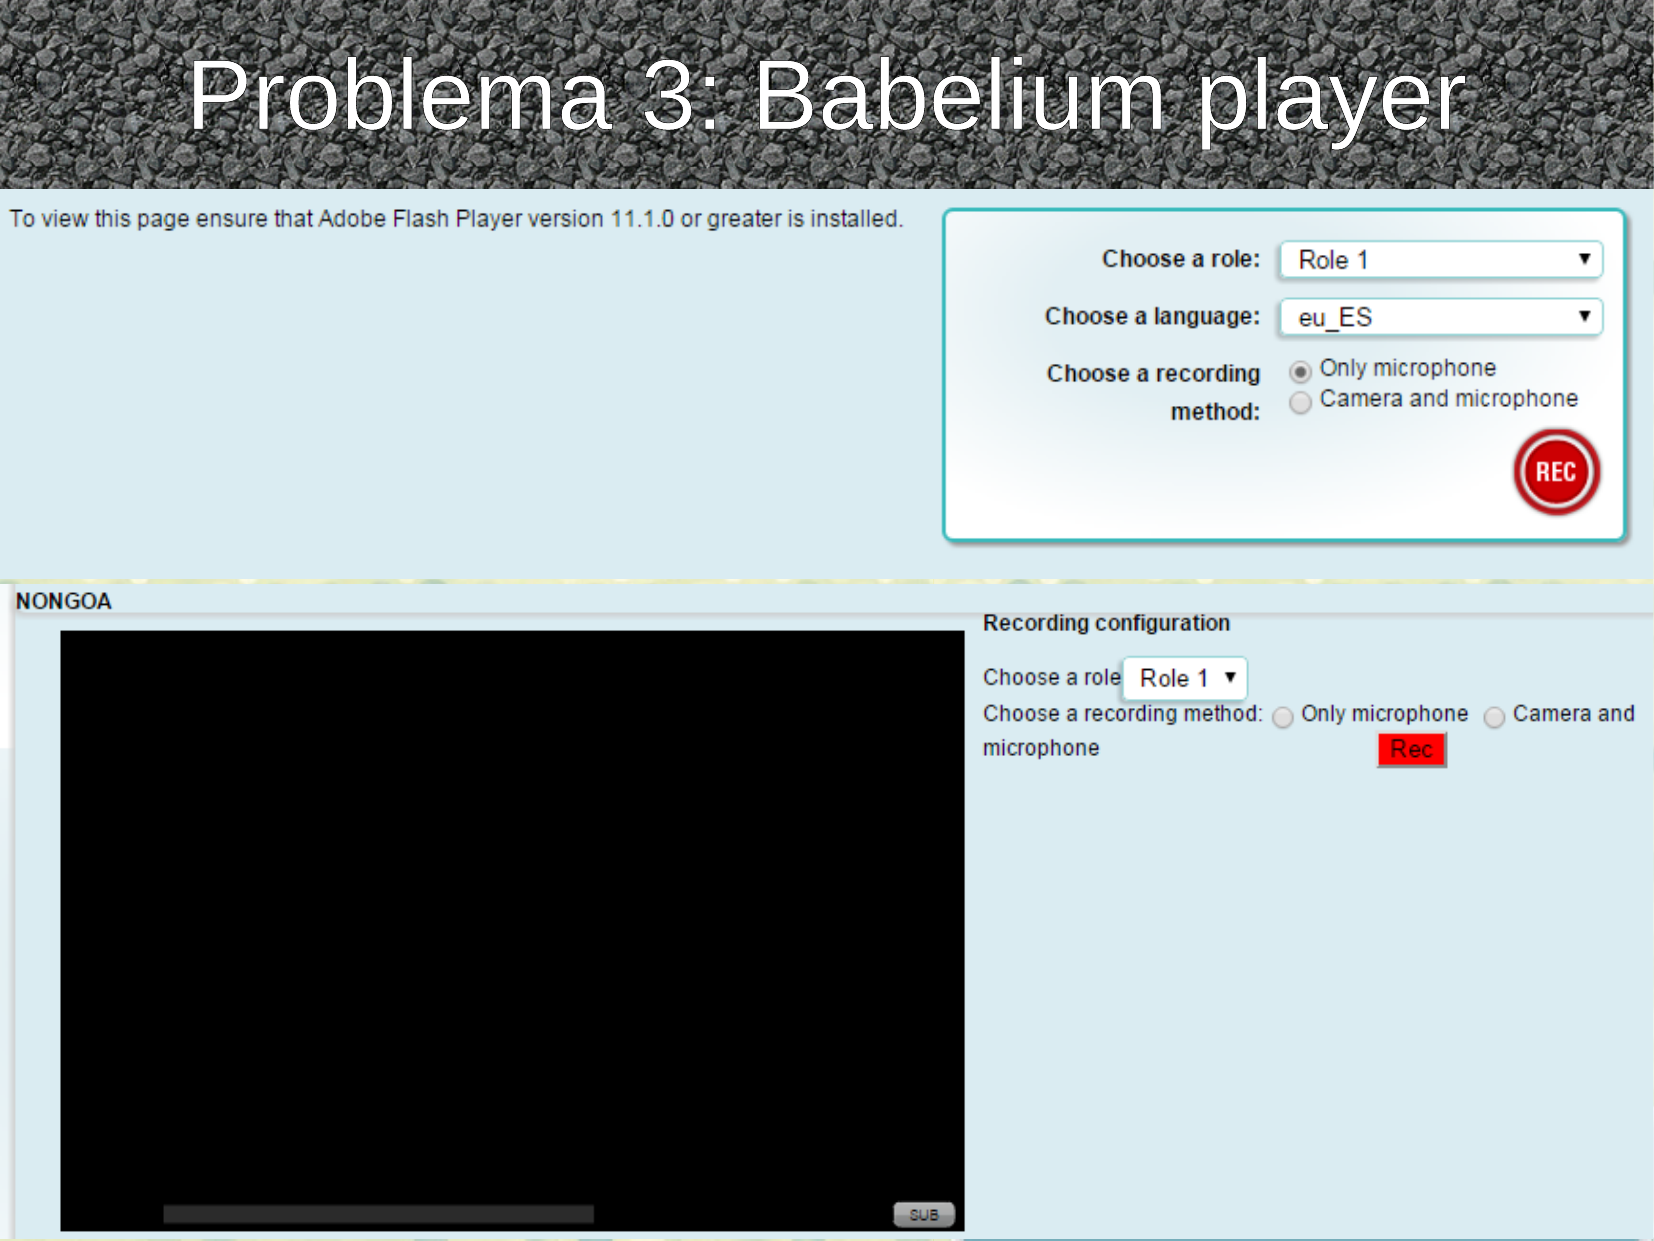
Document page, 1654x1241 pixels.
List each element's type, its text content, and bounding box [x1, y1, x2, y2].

picture [0, 189, 1654, 1241]
title Problema 3: Babelium player [0, 0, 1654, 189]
